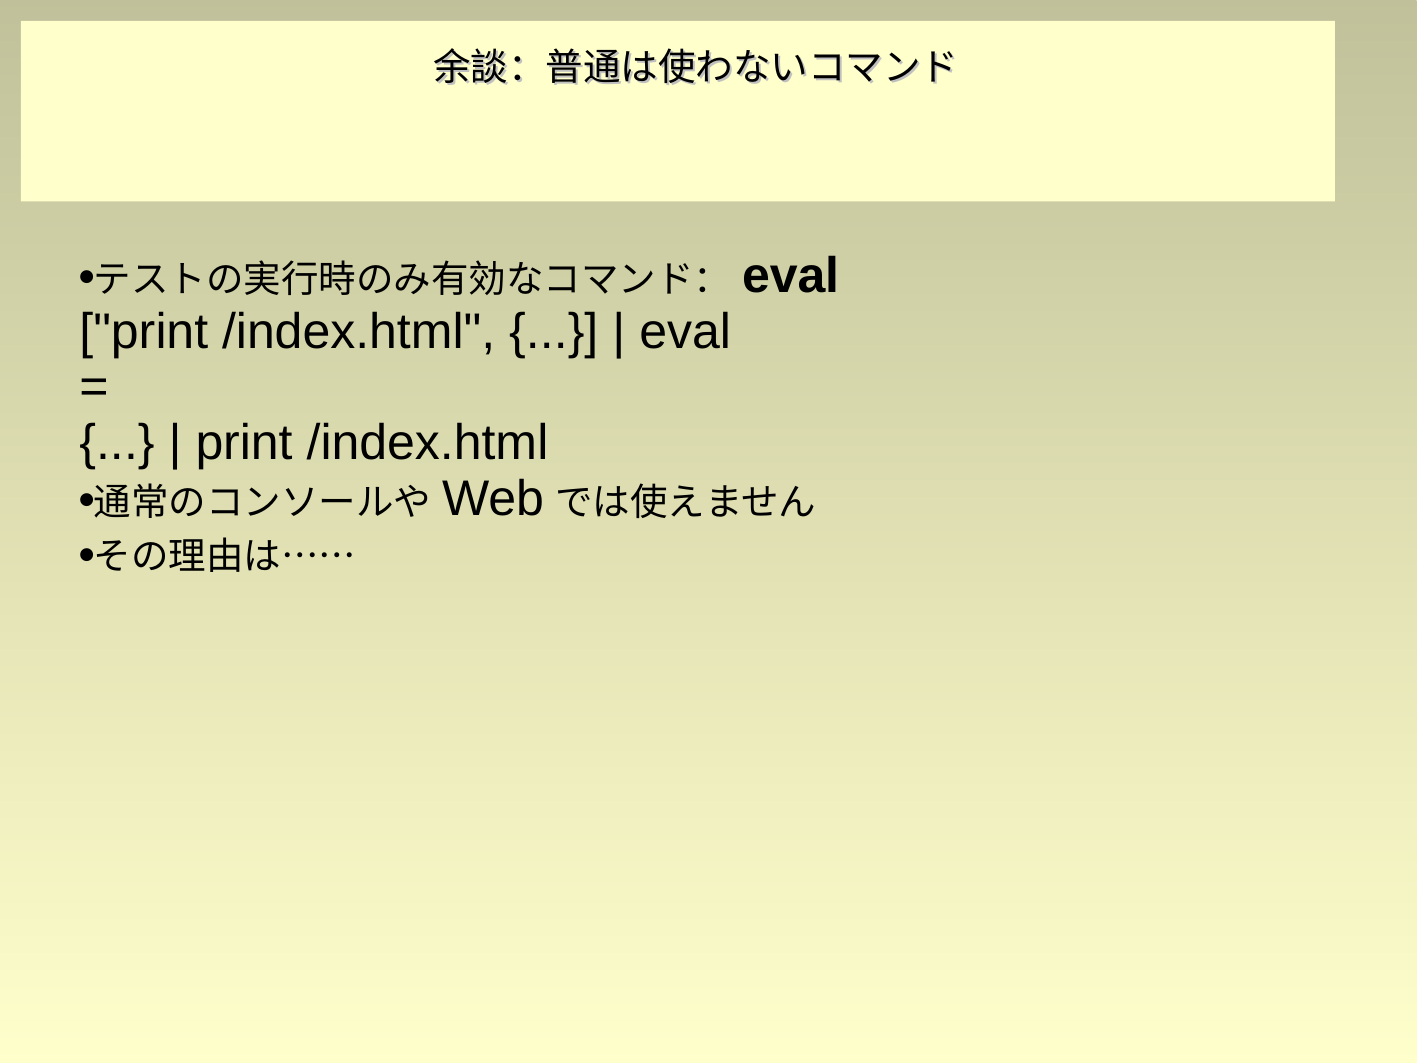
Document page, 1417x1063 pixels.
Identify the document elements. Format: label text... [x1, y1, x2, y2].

text_box テストの実行時のみ有効なコマンド：eval ["print /index.html", {...}] | eval = {...} | print /index.html 通常のコンソールやWebでは使えません その理由は…… [64, 239, 1282, 1023]
text_box [20, 20, 1335, 202]
text_box 余談：普通は使わないコマンド [24, 29, 1367, 295]
